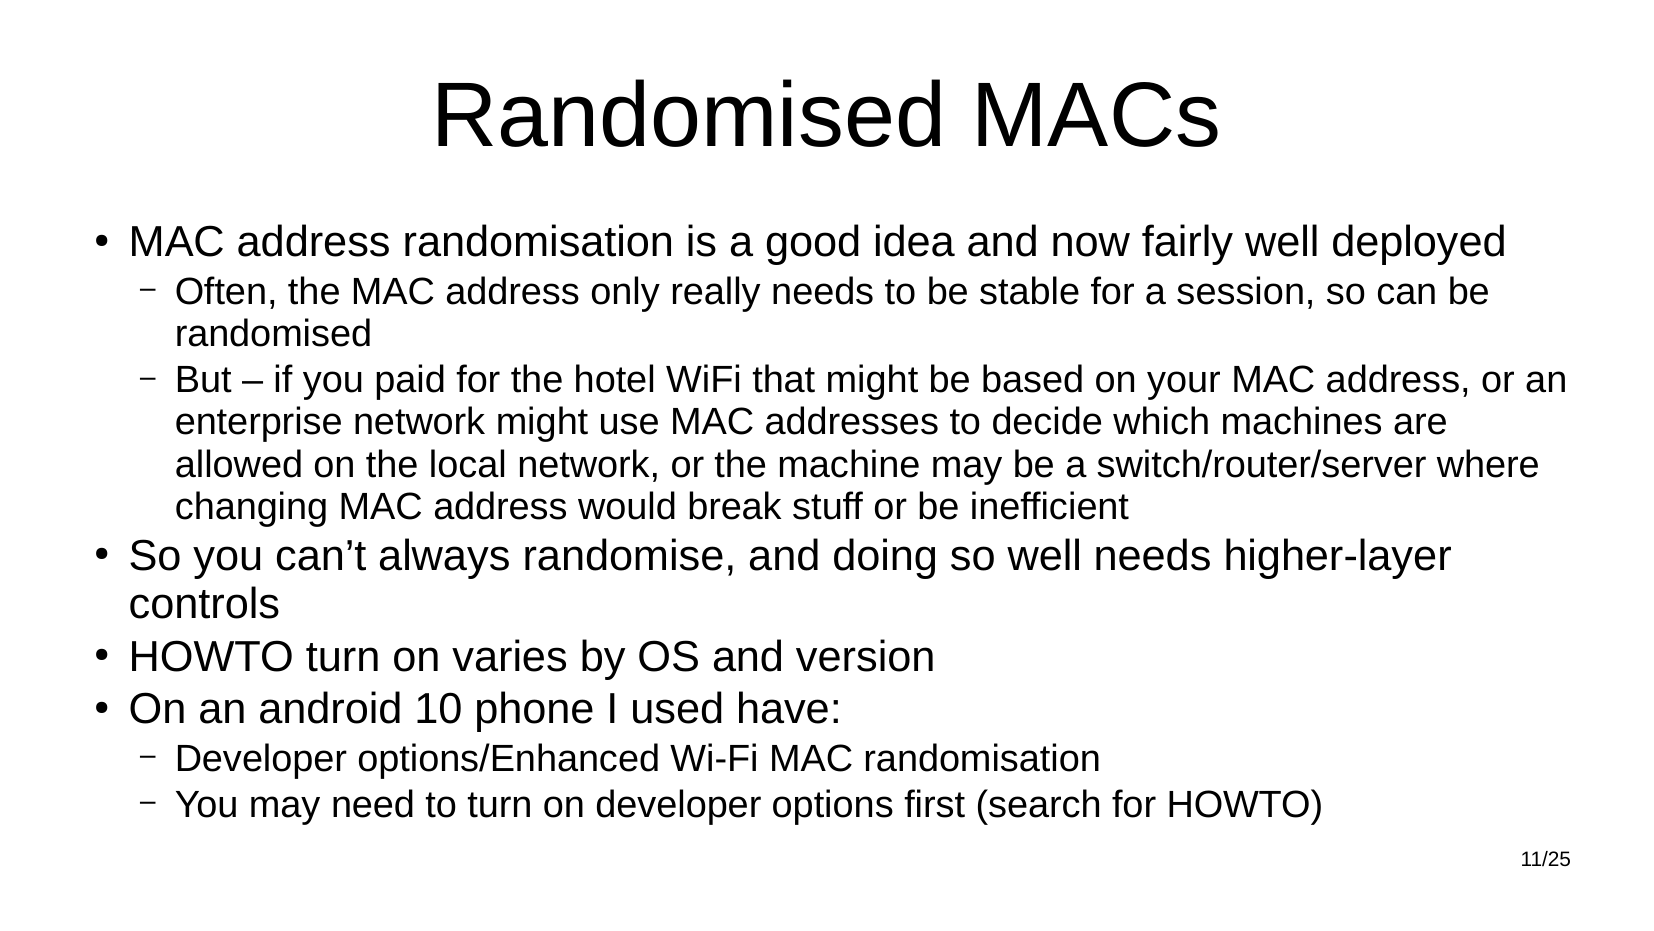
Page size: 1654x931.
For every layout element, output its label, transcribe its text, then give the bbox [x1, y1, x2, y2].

title Randomised MACs [82, 37, 1571, 193]
list MAC address randomisation is a good idea and now fairly well deployed Often, the MAC address only really needs to be stable for a session, so can be randomised But – if you paid for the hotel WiFi that might be based on your MAC address, or an enterprise network might use MAC addresses to decide which machines are allowed on the local network, or the machine may be a switch/router/server where changing MAC address would break stuff or be inefficient So you can’t always randomise, and doing so well needs higher-layer controls HOWTO turn on varies by OS and version On an android 10 phone I used have: Developer options/Enhanced Wi-Fi MAC randomisation You may need to turn on developer options first (search for HOWTO) [82, 217, 1571, 827]
